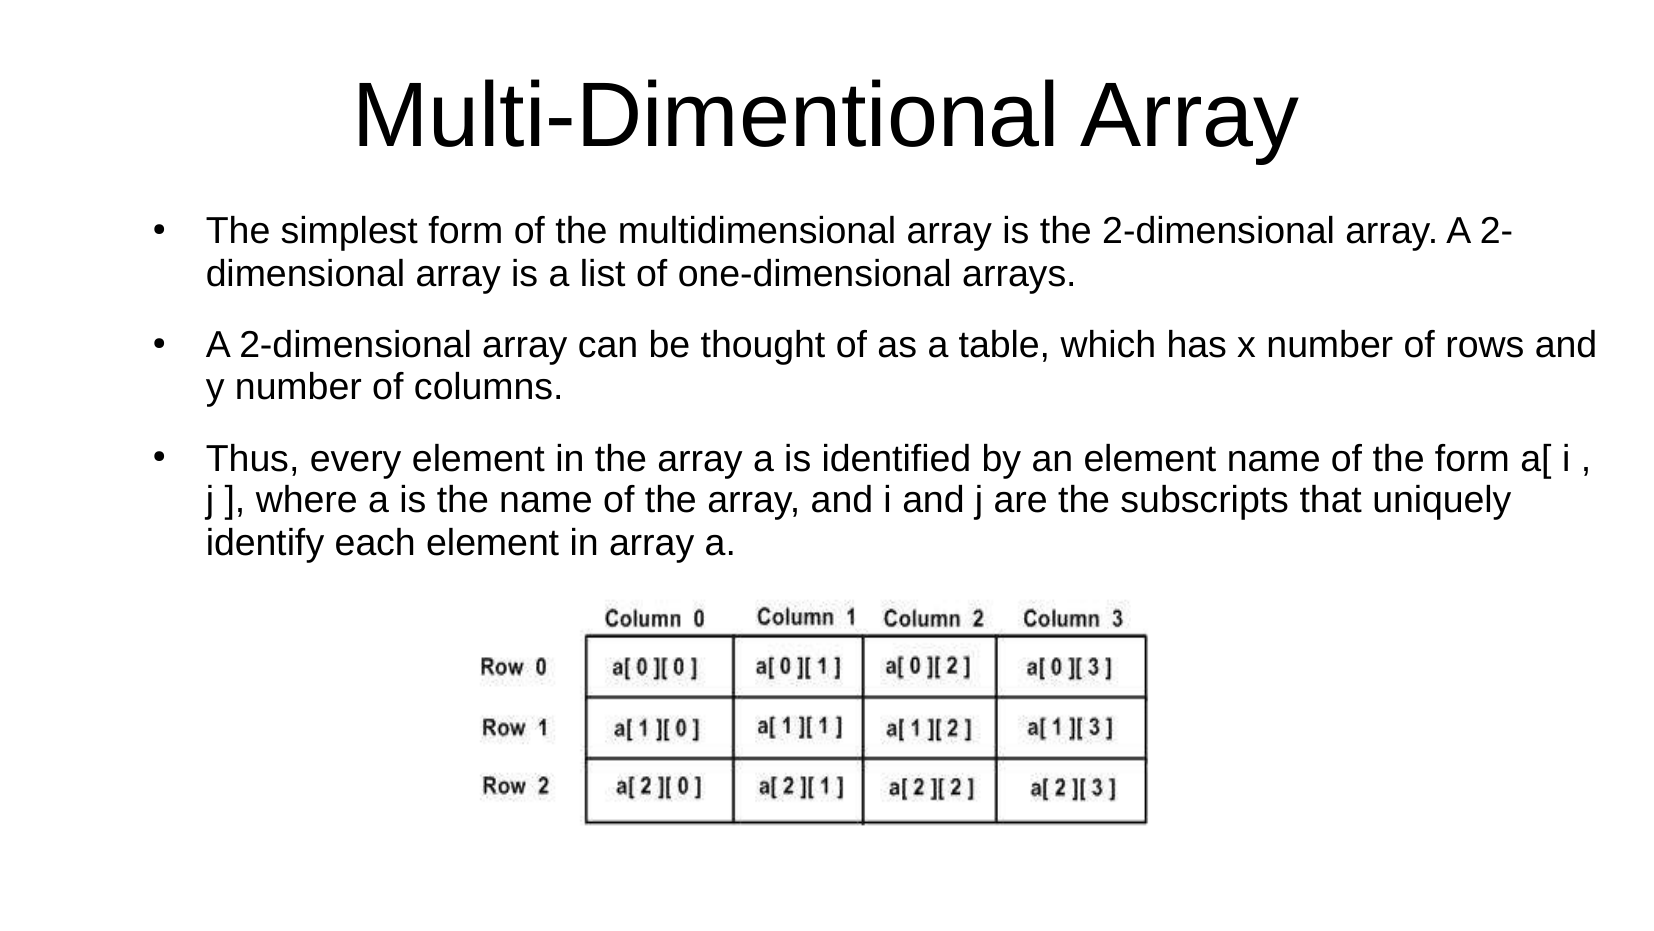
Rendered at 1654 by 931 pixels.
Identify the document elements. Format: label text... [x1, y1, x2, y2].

picture [435, 584, 1256, 841]
list The simplest form of the multidimensional array is the 2-dimensional array. A 2-dimensional array is a list of one-dimensional arrays. A 2-dimensional array can be thought of as a table, which has x number of rows and y number of columns. Thus, every element in the array a is identified by an element name of the form a[ i , j ], where a is the name of the array, and i and j are the subscripts that uniquely identify each element in array a. [135, 210, 1624, 886]
title Multi-Dimentional Array [82, 37, 1571, 193]
